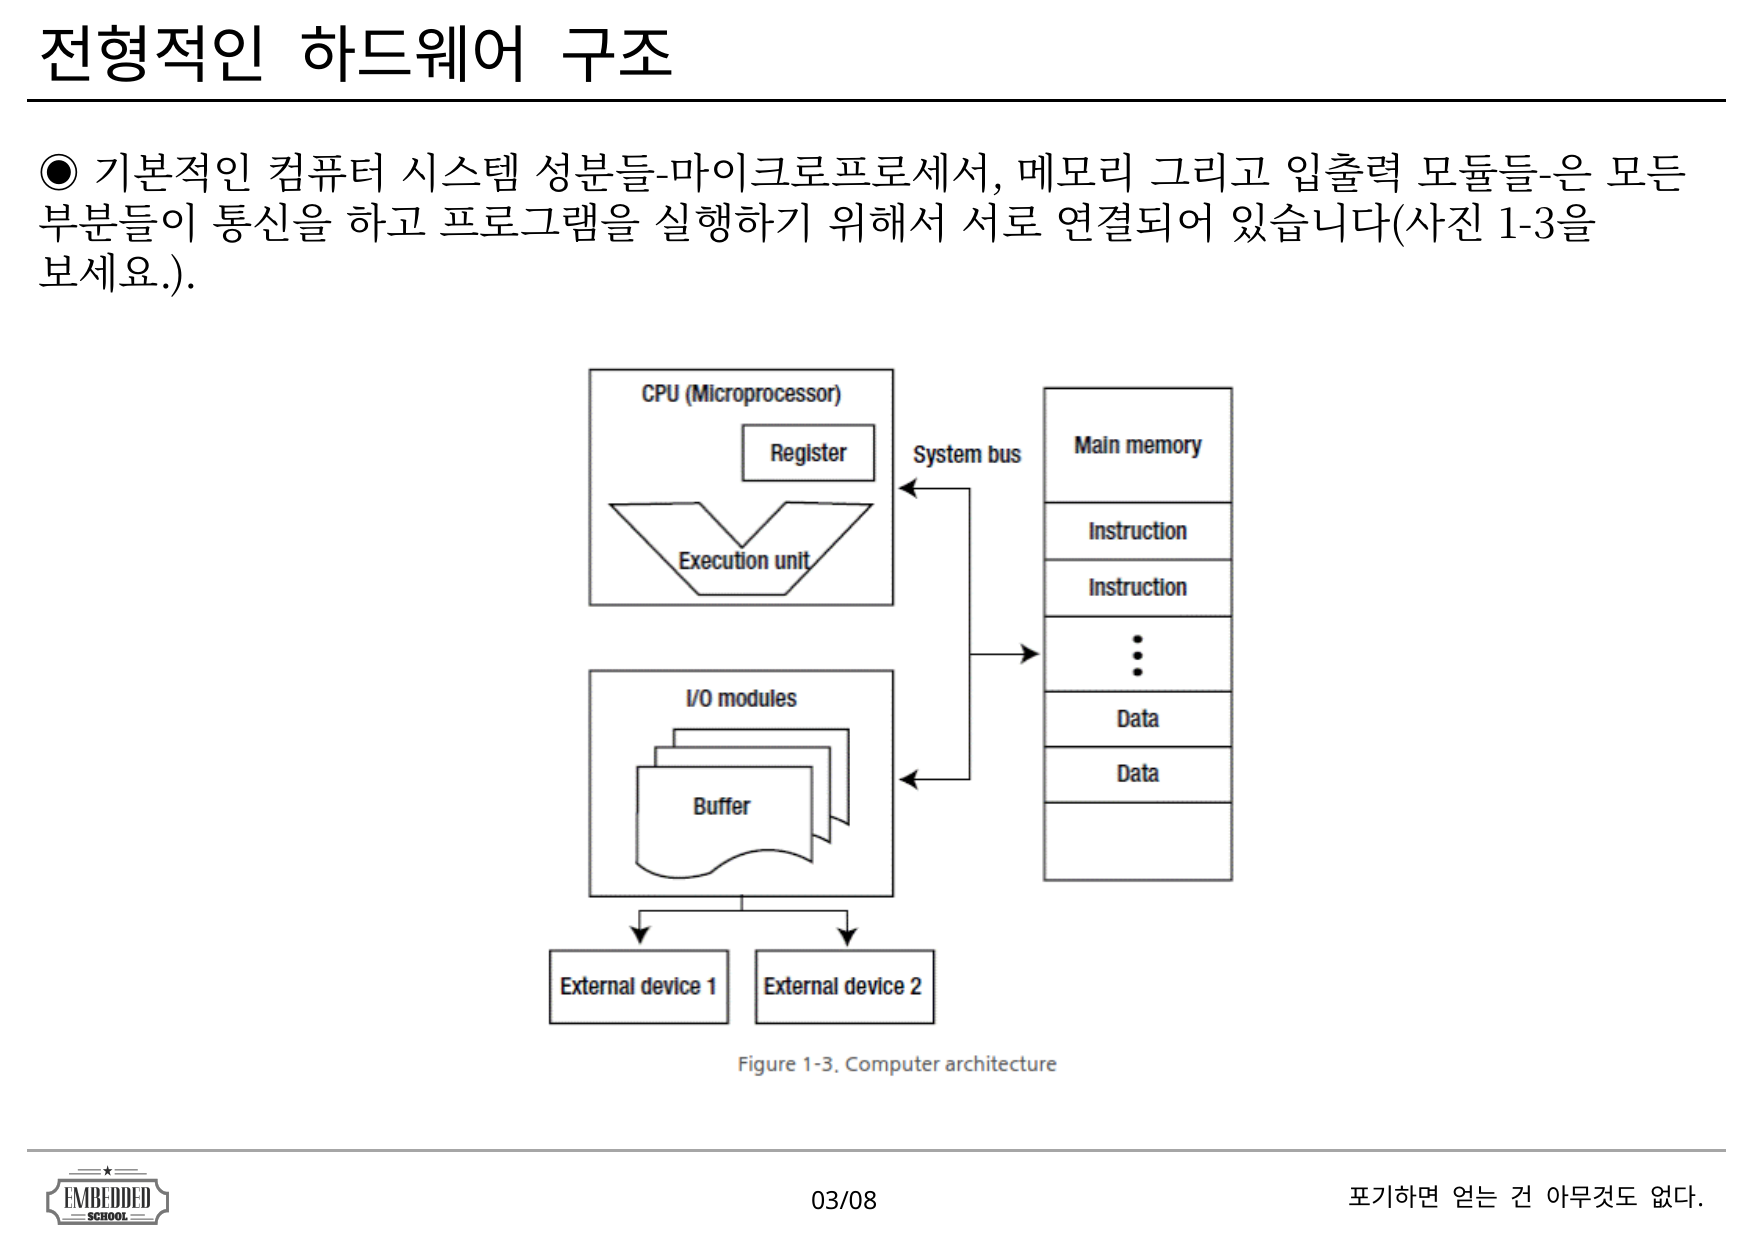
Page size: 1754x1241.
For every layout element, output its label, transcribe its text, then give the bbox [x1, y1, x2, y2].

text_box 03/08 [765, 1177, 923, 1223]
text_box 전형적인 하드웨어 구조 [23, 7, 1725, 98]
text_box ◉ 기본적인 컴퓨터 시스템 성분들-마이크로프로세서, 메모리 그리고 입출력 모듈들-은 모든 부분들이 통신을 하고 프로그램을 실행하기 위해서 서로 연결되어 있습니다(사진 1-3을 보세요.). [23, 139, 1725, 1155]
picture [507, 352, 1265, 1087]
picture [27, 1164, 188, 1231]
